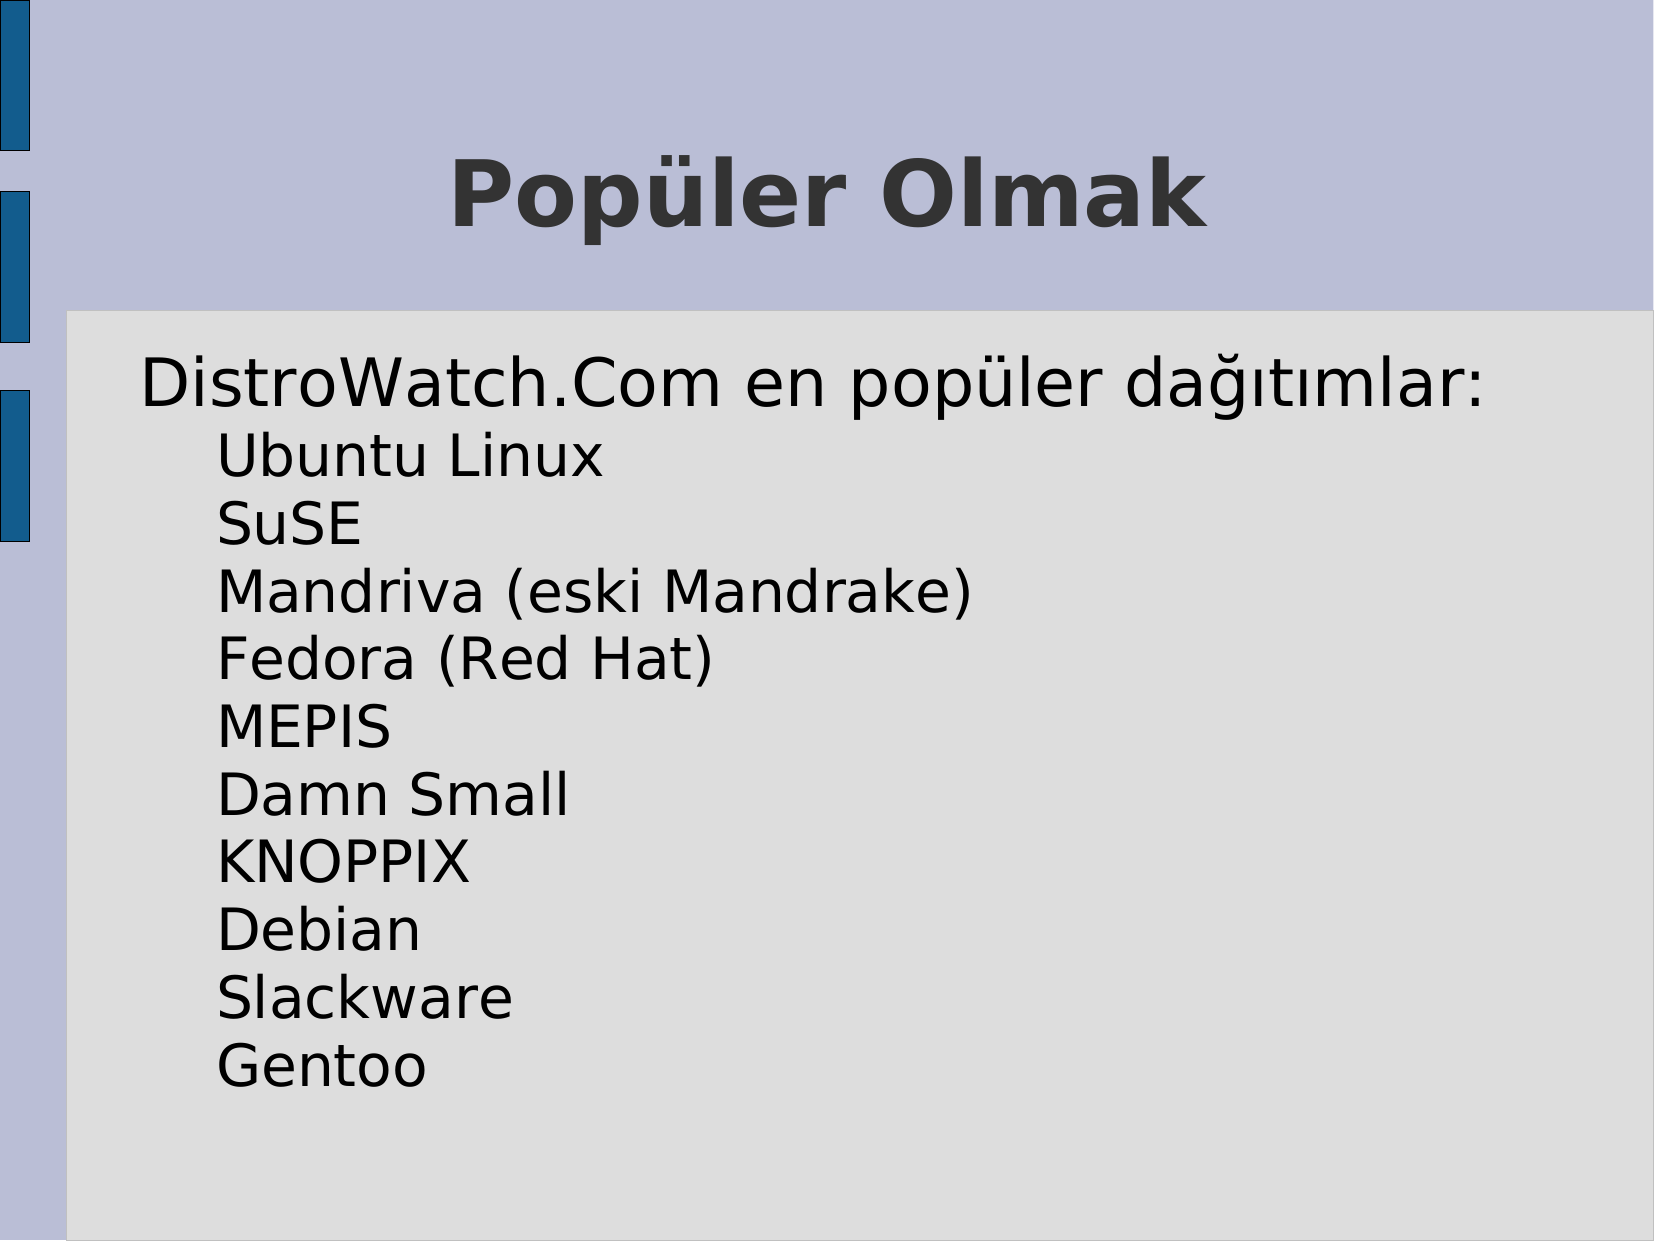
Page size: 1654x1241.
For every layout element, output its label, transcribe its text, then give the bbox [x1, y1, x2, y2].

list DistroWatch.Com en popüler dağıtımlar: Ubuntu Linux SuSE Mandriva (eski Mandrake) Fedora (Red Hat) MEPIS Damn Small KNOPPIX Debian Slackware Gentoo [121, 344, 1534, 1178]
title Popüler Olmak [121, 91, 1534, 299]
